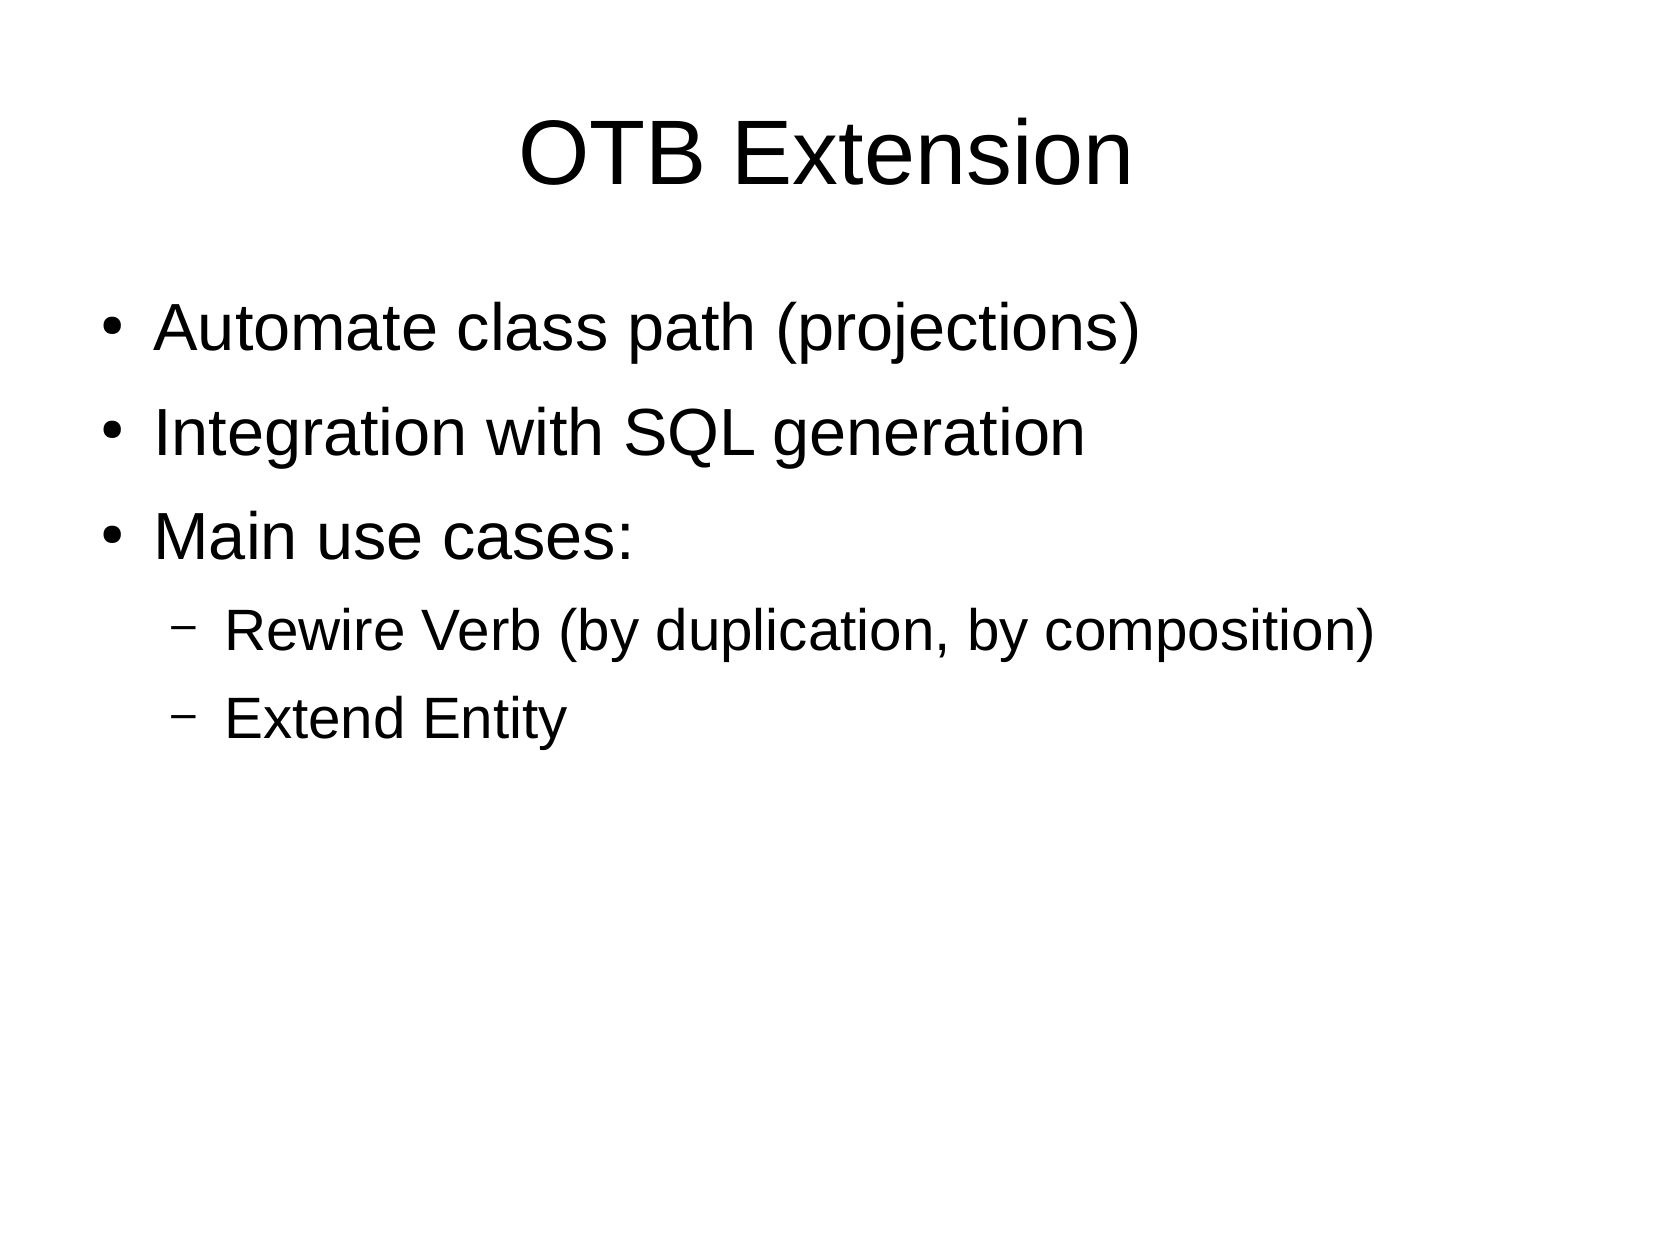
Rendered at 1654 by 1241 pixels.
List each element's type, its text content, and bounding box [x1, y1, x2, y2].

list Automate class path (projections) Integration with SQL generation Main use cases: Rewire Verb (by duplication, by composition) Extend Entity [82, 290, 1571, 1010]
title OTB Extension [82, 49, 1571, 257]
